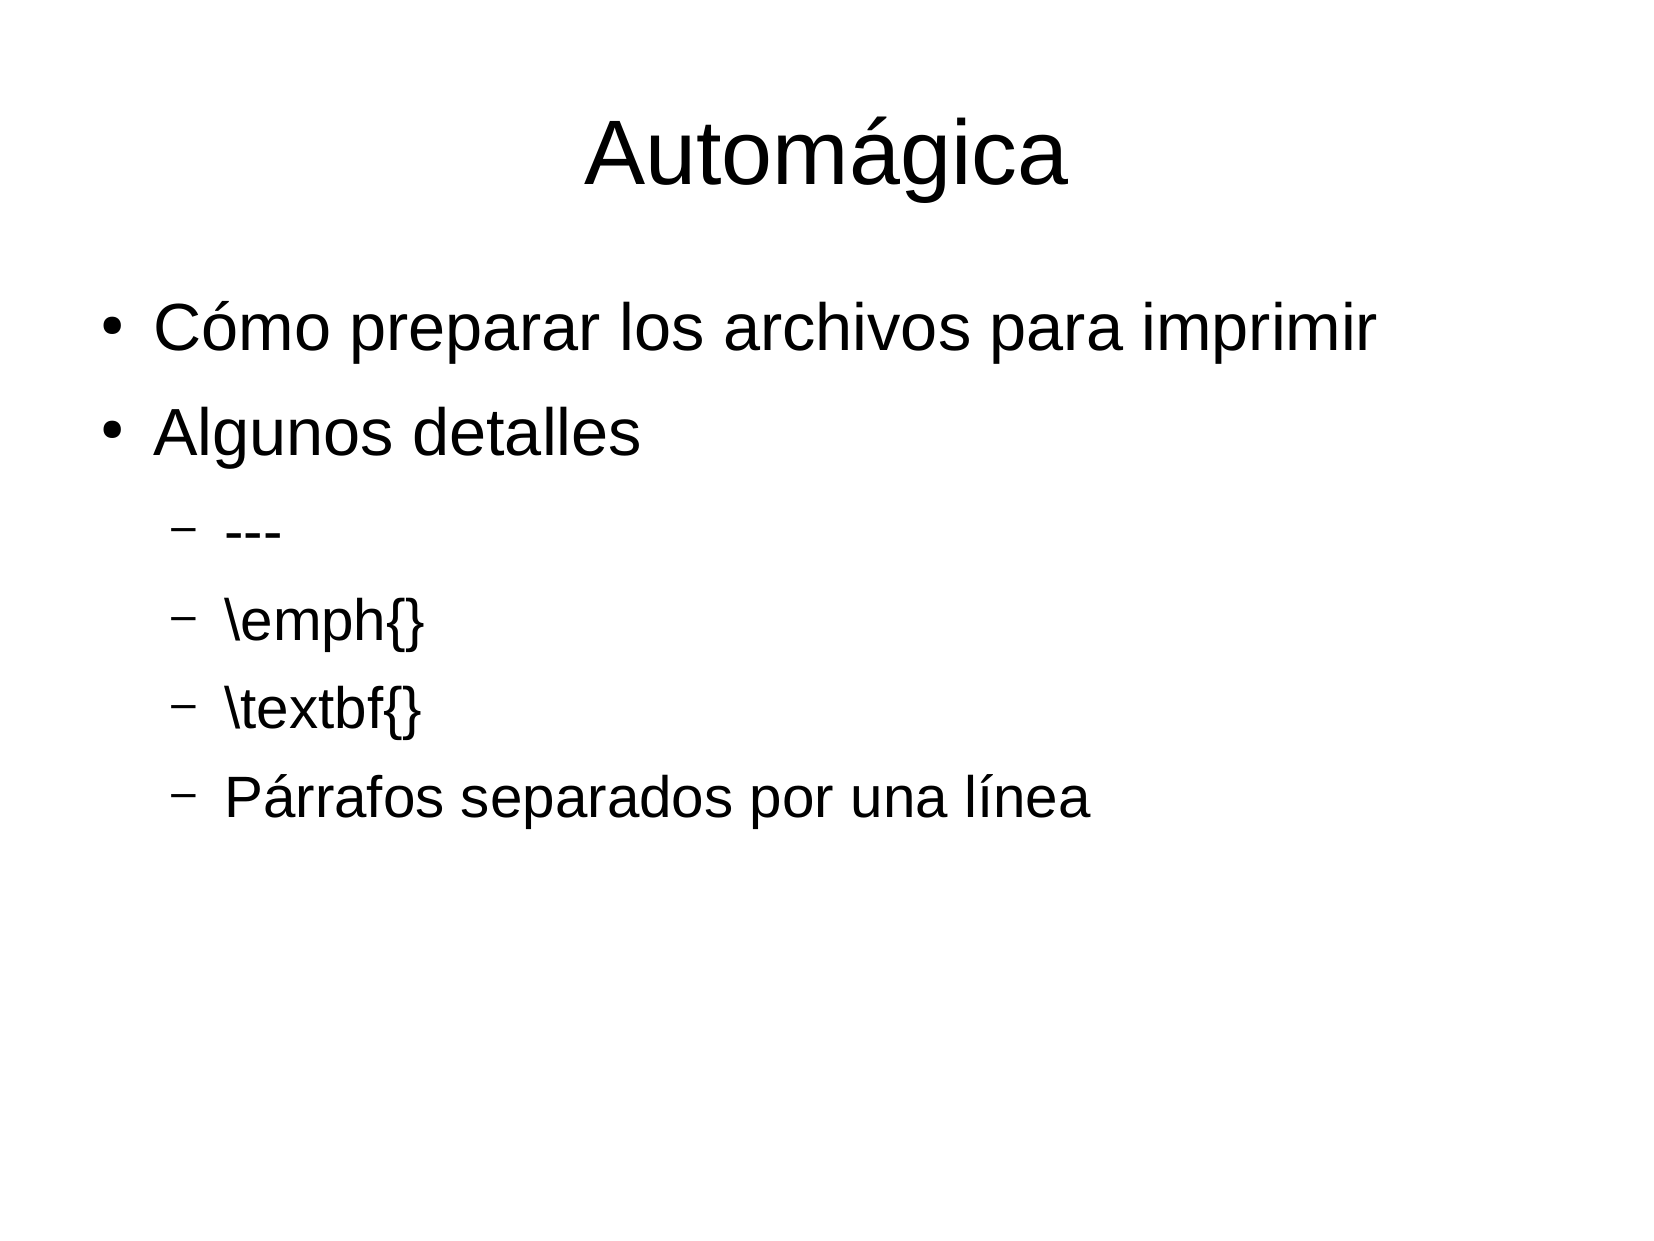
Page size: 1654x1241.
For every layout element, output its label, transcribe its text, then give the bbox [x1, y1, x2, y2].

title Automágica [82, 49, 1571, 257]
list Cómo preparar los archivos para imprimir Algunos detalles --- \emph{} \textbf{} Párrafos separados por una línea [82, 290, 1571, 1010]
